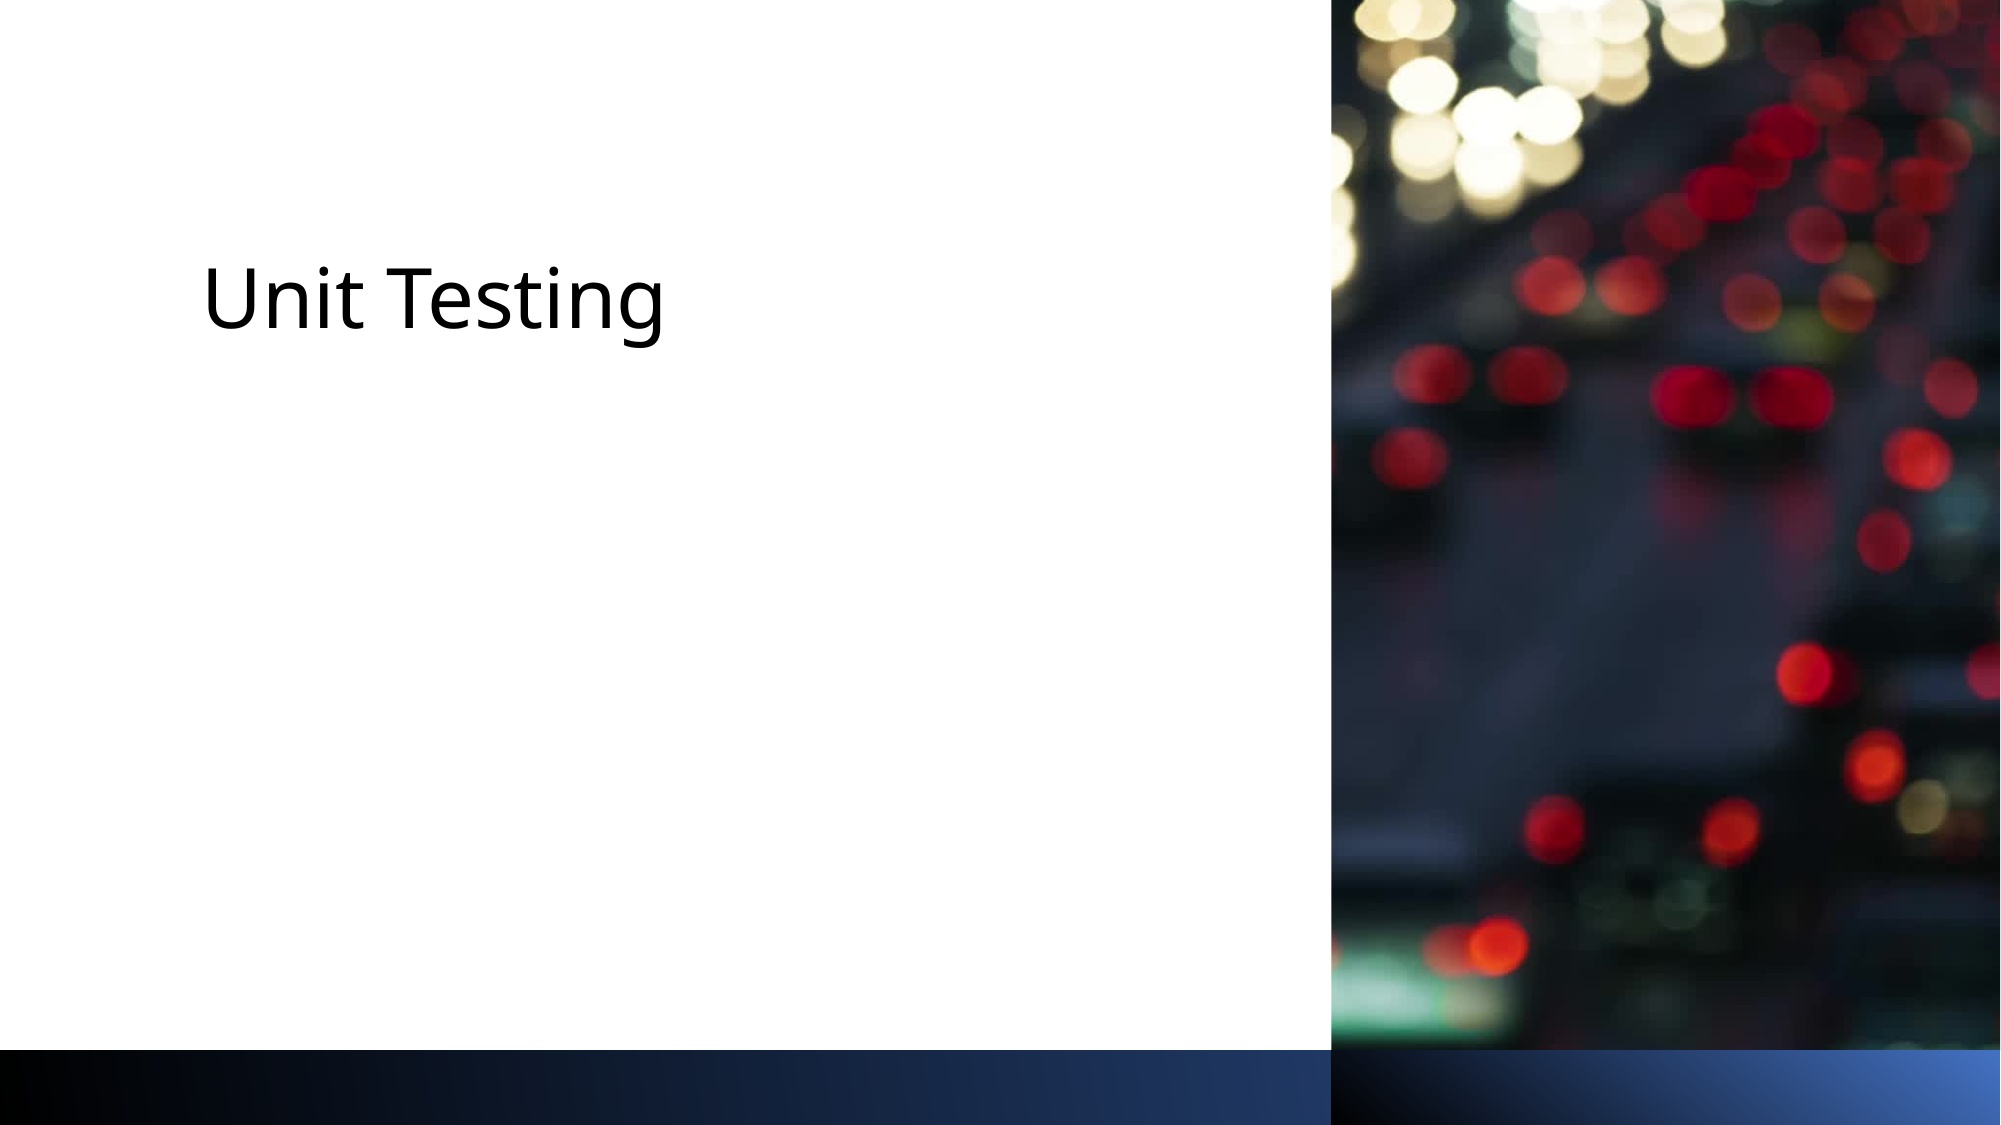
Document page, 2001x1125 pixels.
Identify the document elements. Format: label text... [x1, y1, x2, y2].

text_box [0, 0, 2000, 1125]
title Unit Testing [186, 82, 1200, 354]
picture [1331, 0, 2000, 1051]
